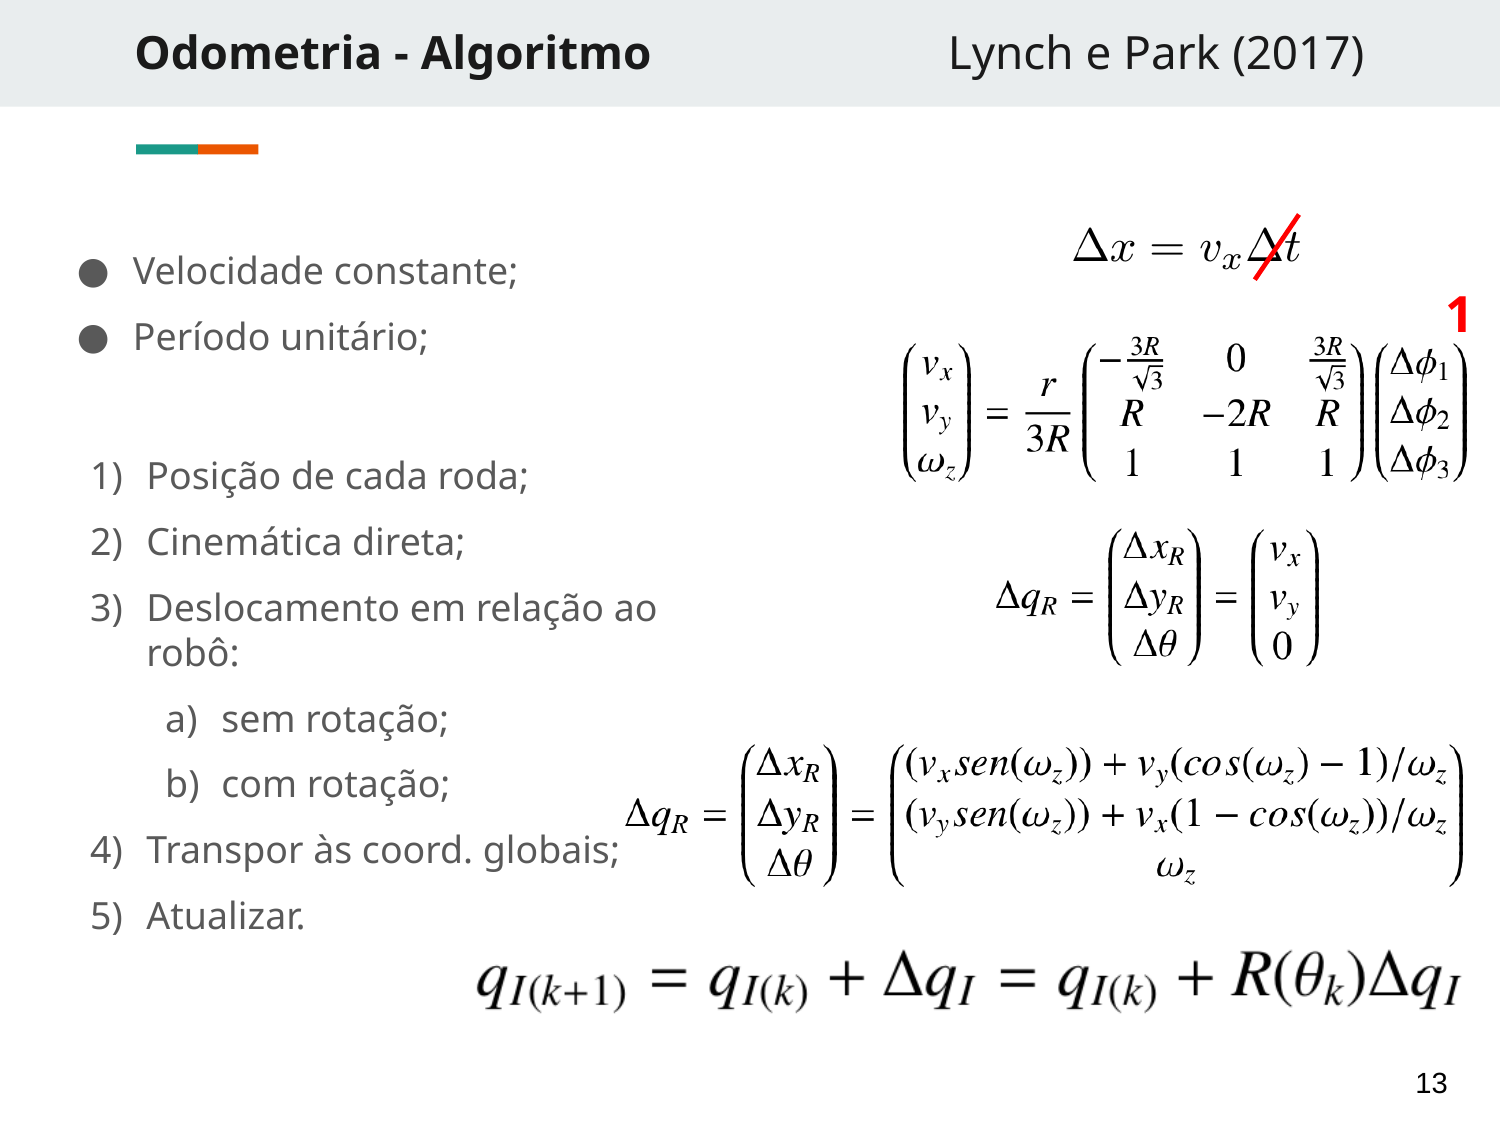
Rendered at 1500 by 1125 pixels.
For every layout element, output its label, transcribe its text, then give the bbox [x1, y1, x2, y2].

picture [873, 316, 1473, 498]
picture [756, 709, 1473, 907]
slide_number 13 [1400, 1038, 1491, 1125]
picture [756, 936, 1473, 1023]
title Lynch e Park (2017) [773, 8, 1500, 126]
picture [1046, 205, 1343, 292]
list Velocidade constante; Período unitário; [42, 231, 742, 390]
list Posição de cada roda; Cinemática direta; Deslocamento em relação ao robô: sem rotação; com rotação; Transpor às coord. globais; Atualizar. [56, 437, 756, 1039]
picture [992, 522, 1321, 681]
list 1 [1430, 267, 1491, 354]
title Odometria - Algoritmo [119, 8, 773, 126]
